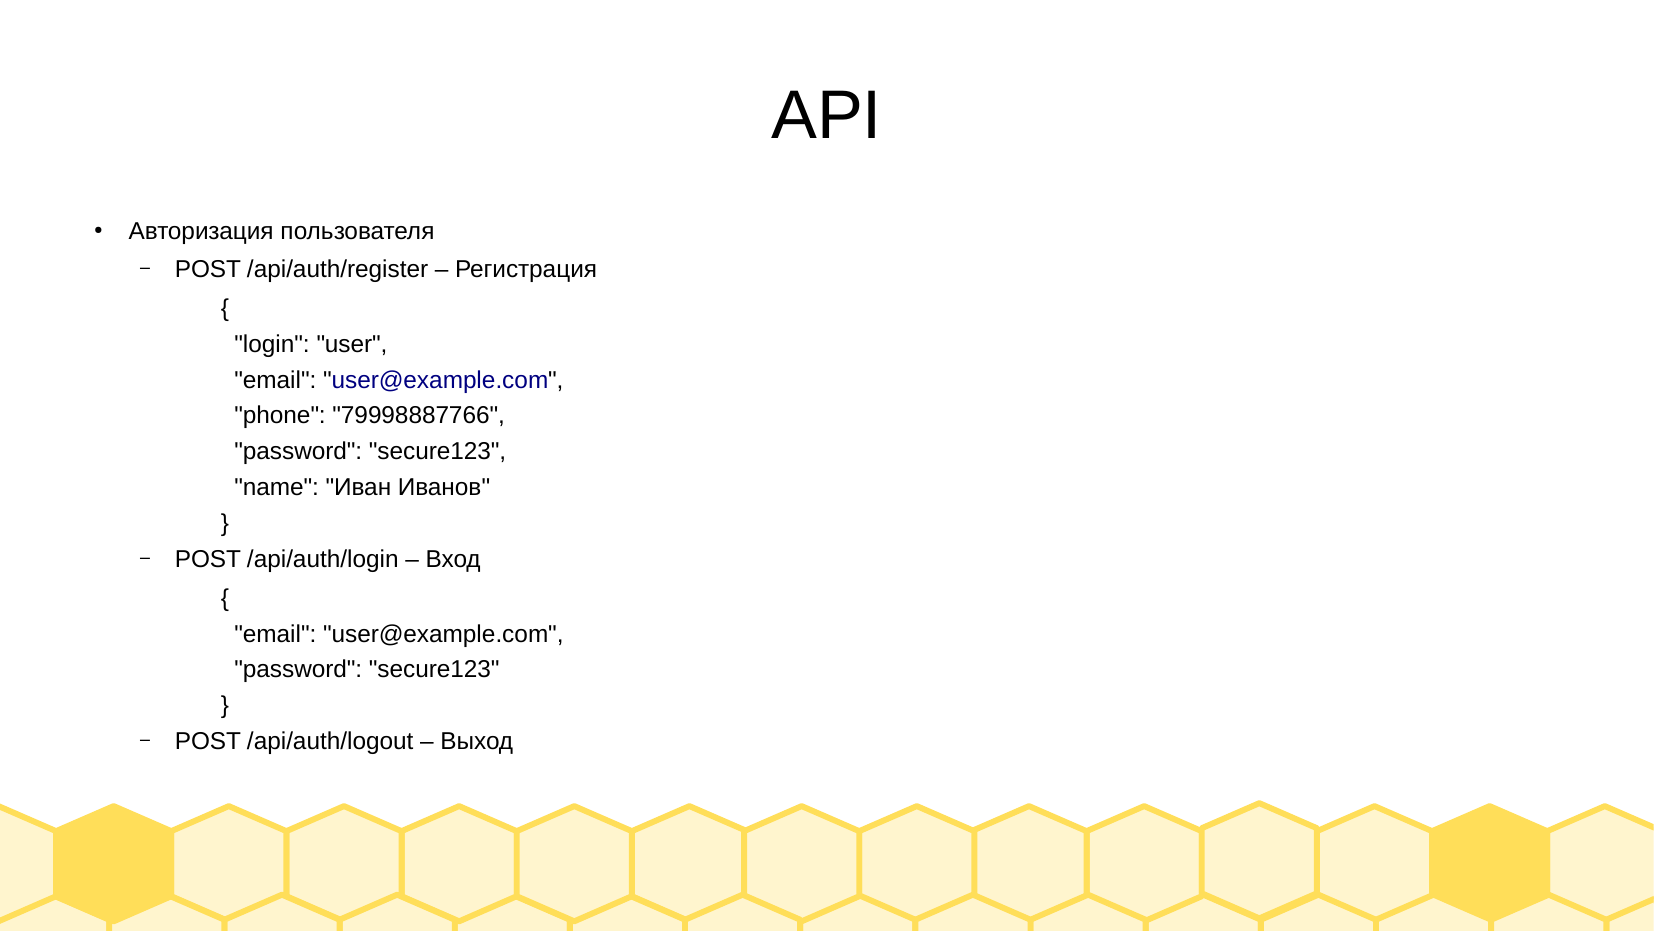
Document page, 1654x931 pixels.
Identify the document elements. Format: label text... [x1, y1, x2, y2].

title API [82, 37, 1571, 193]
list Авторизация пользователя POST /api/auth/register – Регистрация { "login": "user", "email": "user@example.com", "phone": "79998887766", "password": "secure123", "name": "Иван Иванов" } POST /api/auth/login – Вход { "email": "user@example.com", "password": "secure123" } POST /api/auth/logout – Выход [82, 217, 1571, 758]
